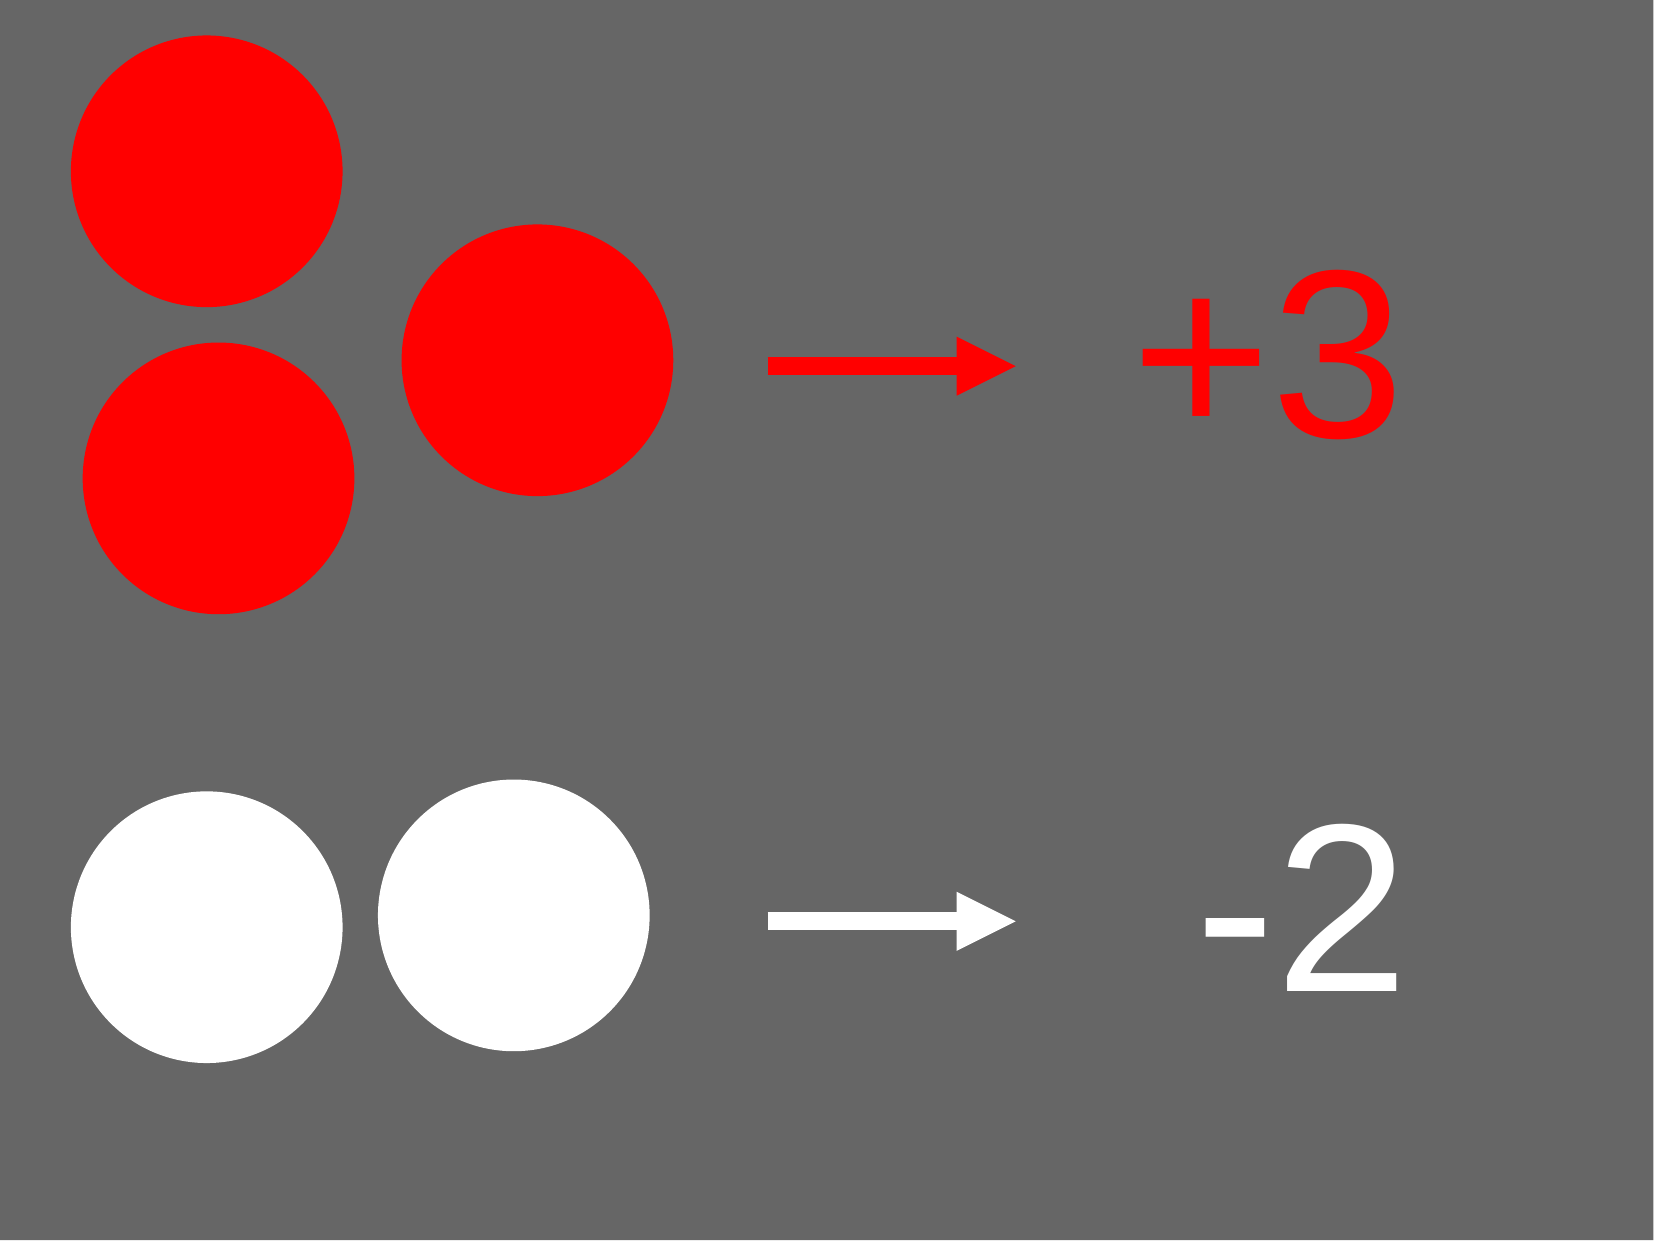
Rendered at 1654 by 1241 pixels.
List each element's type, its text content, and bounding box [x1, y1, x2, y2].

text_box -2 [1181, 767, 1517, 1051]
text_box [0, 0, 1654, 1241]
text_box +3 [1117, 213, 1453, 496]
